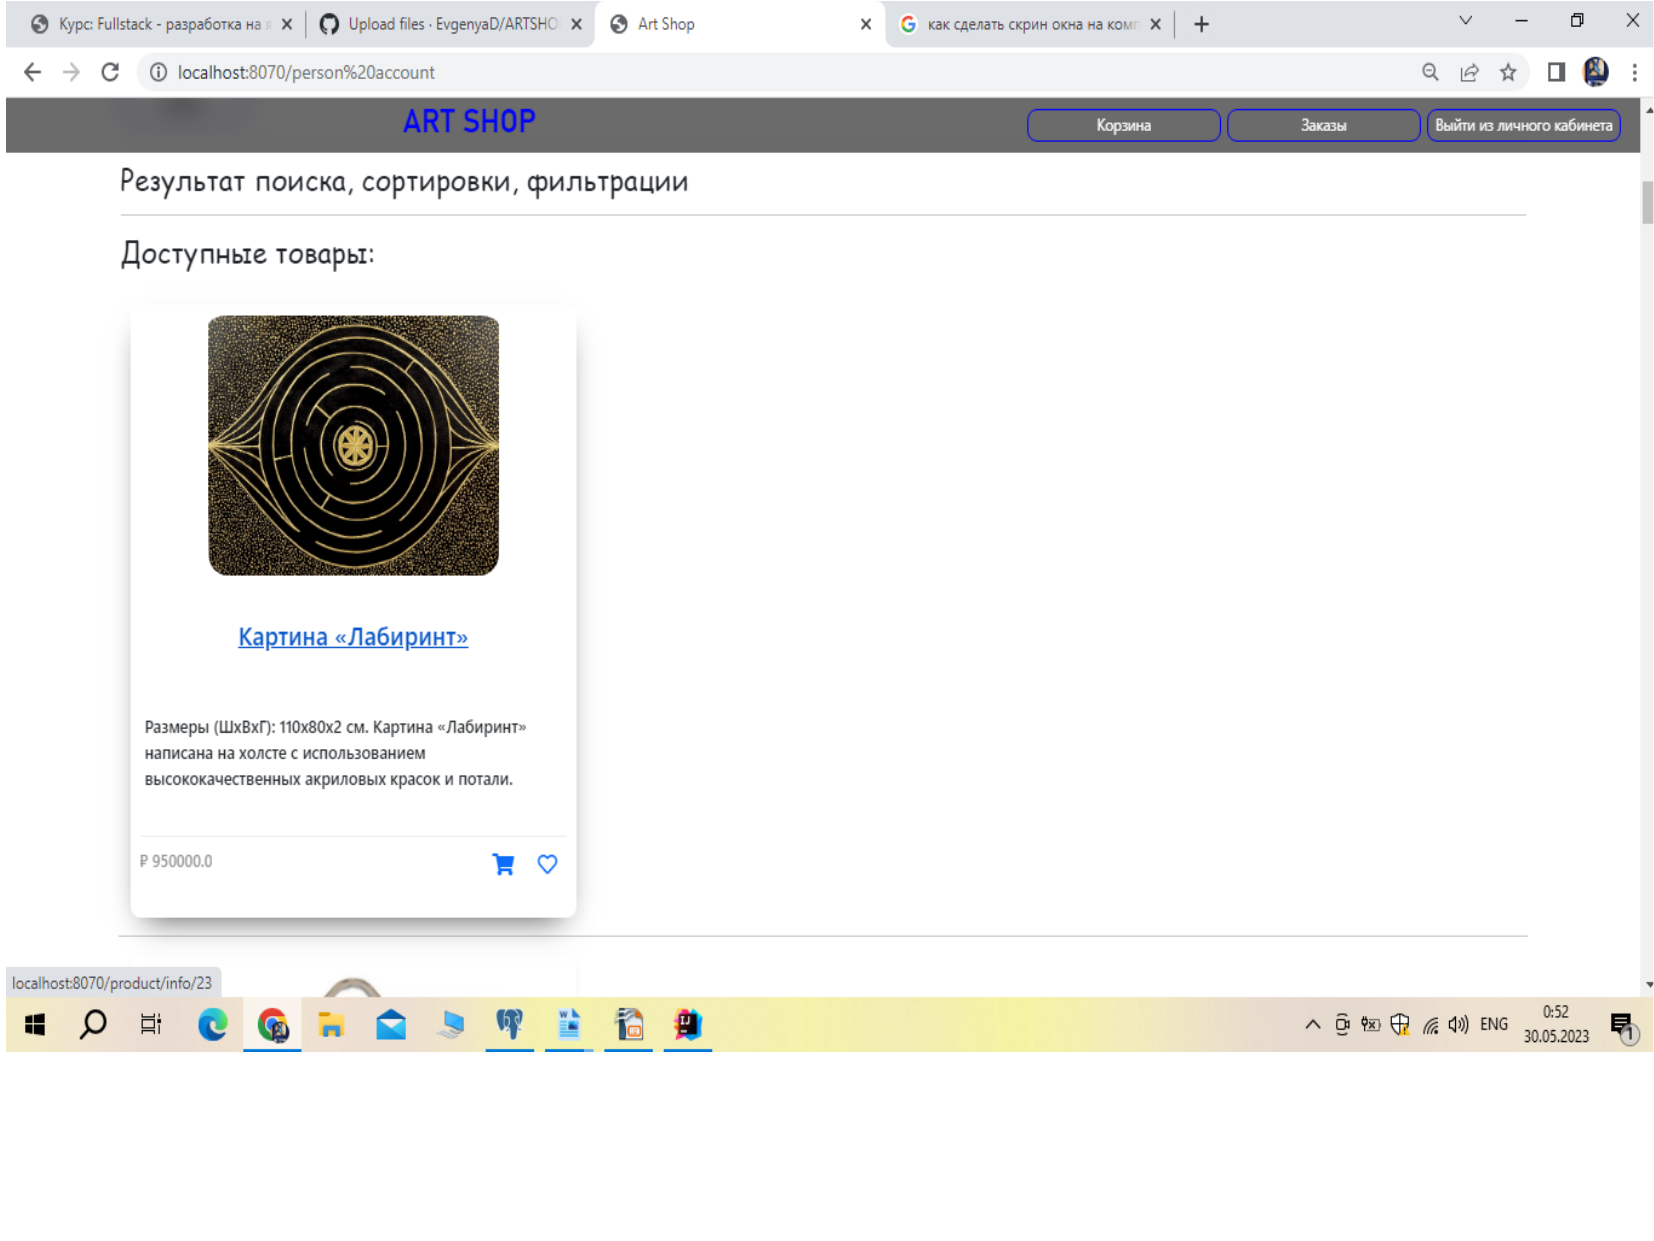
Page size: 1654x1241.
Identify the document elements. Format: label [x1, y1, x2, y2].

picture [6, 1, 1654, 1052]
